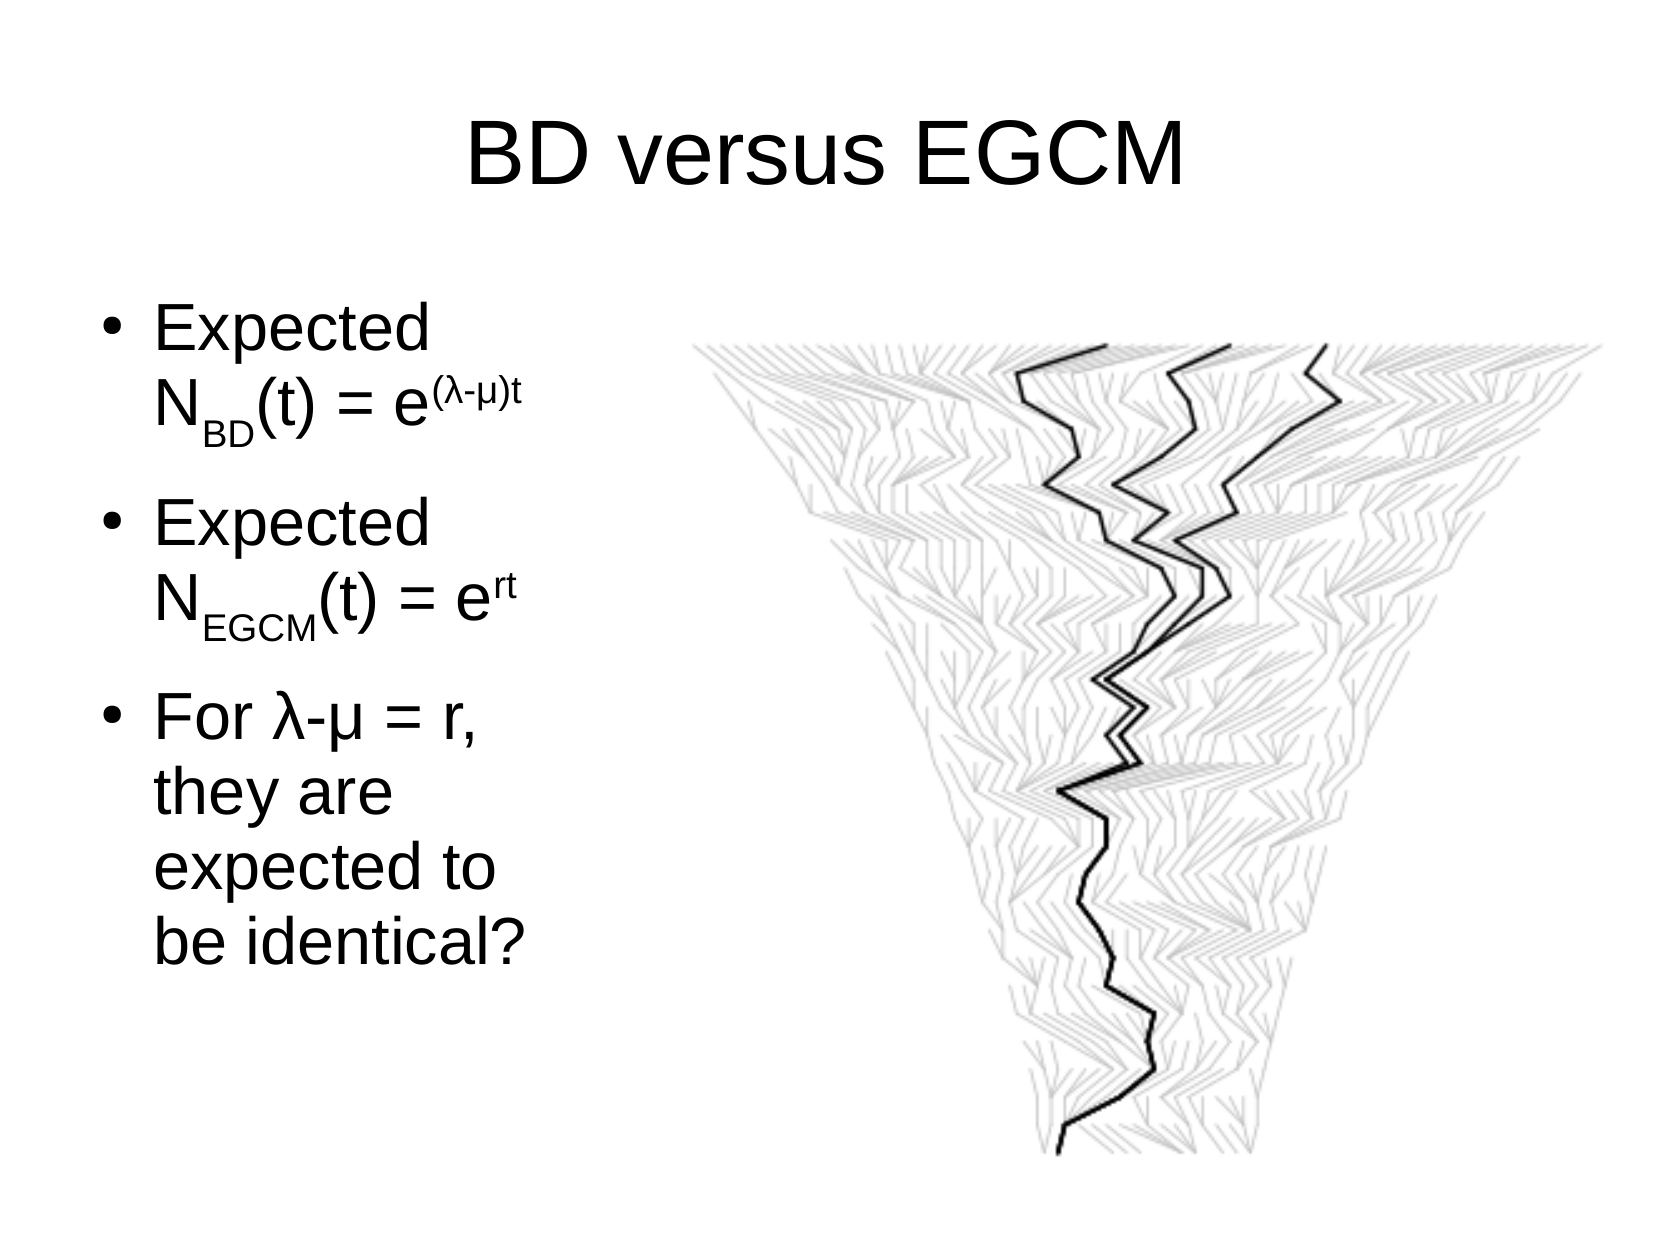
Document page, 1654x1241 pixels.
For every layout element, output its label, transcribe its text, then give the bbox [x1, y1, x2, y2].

picture [510, 166, 1654, 1241]
title BD versus EGCM [82, 49, 1571, 257]
list Expected NBD(t) = e(λ-μ)t Expected NEGCM(t) = ert For λ-μ = r, they are expected to be identical? [82, 290, 571, 1216]
